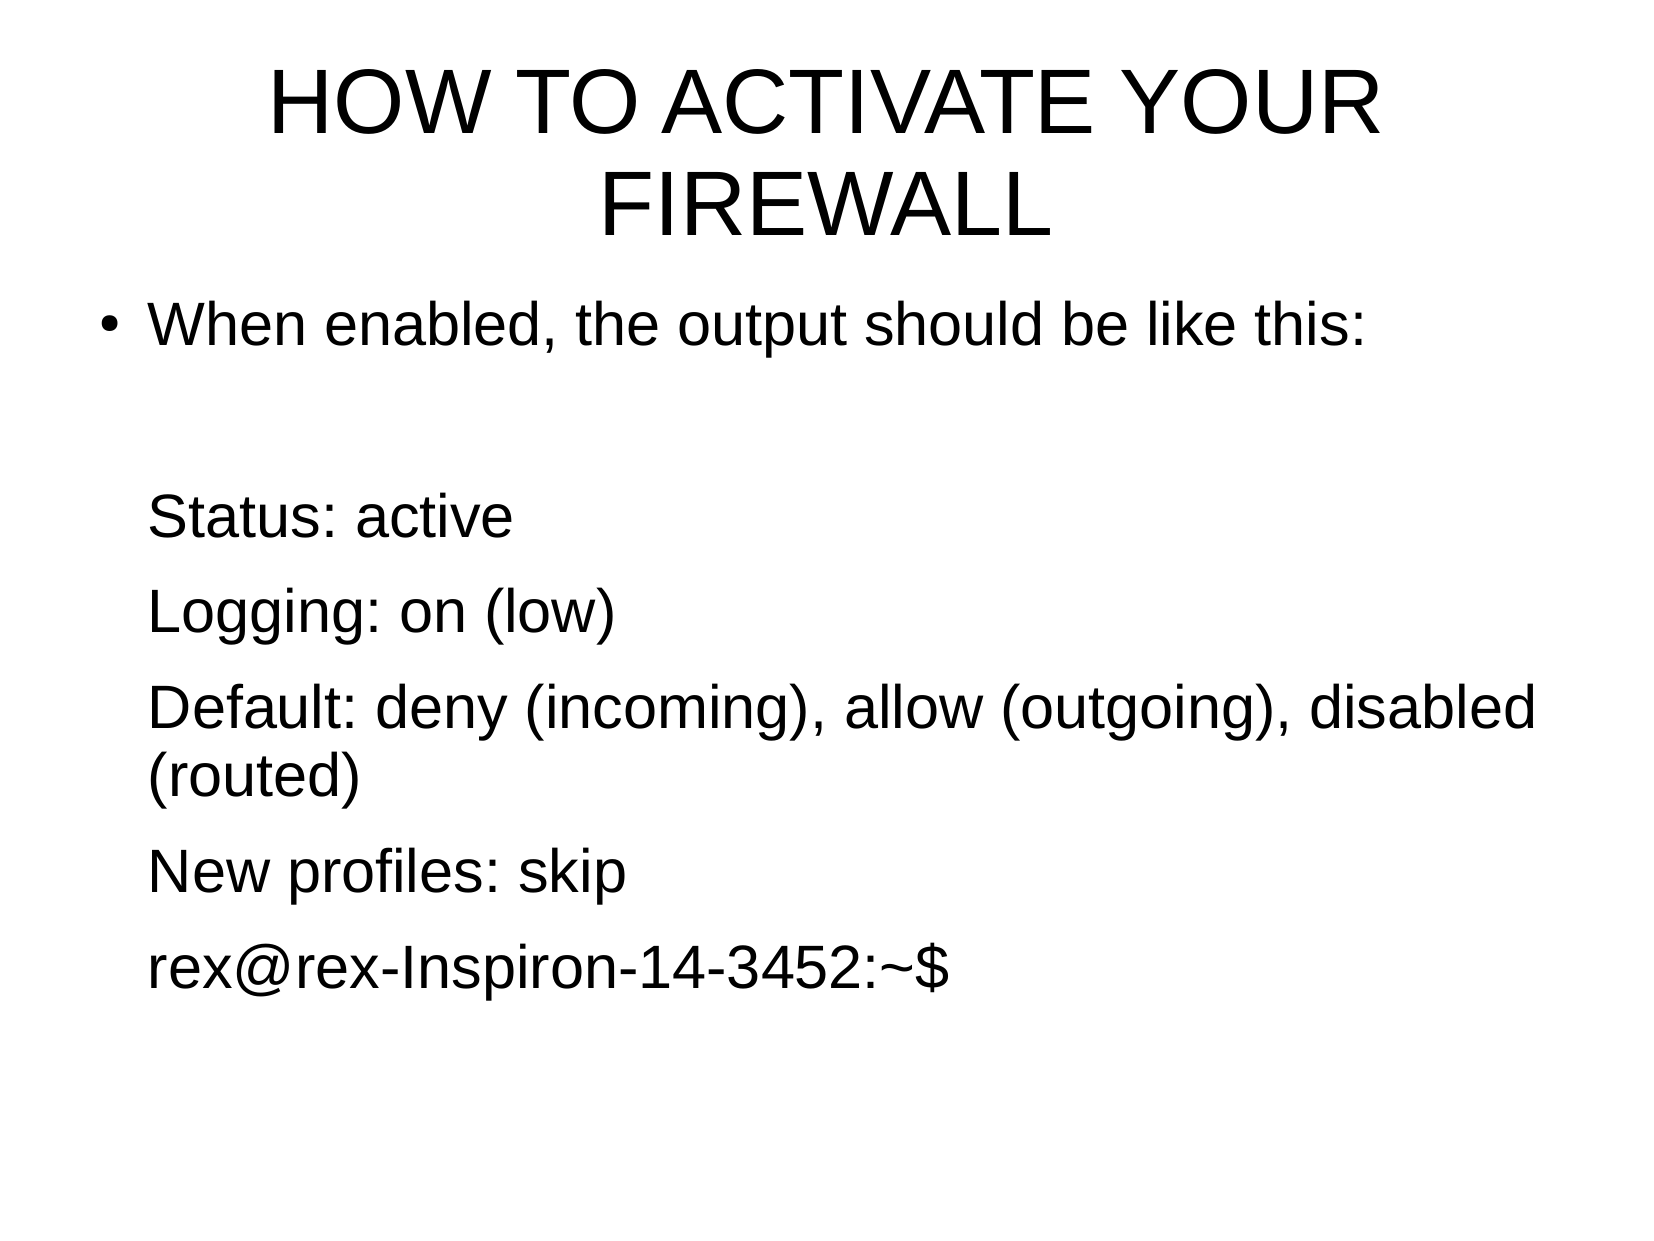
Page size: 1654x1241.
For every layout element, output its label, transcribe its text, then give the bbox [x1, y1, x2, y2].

list When enabled, the output should be like this: Status: active Logging: on (low) Default: deny (incoming), allow (outgoing), disabled (routed) New profiles: skip rex@rex-Inspiron-14-3452:~$ [82, 290, 1571, 1010]
title HOW TO ACTIVATE YOUR FIREWALL [82, 49, 1571, 257]
